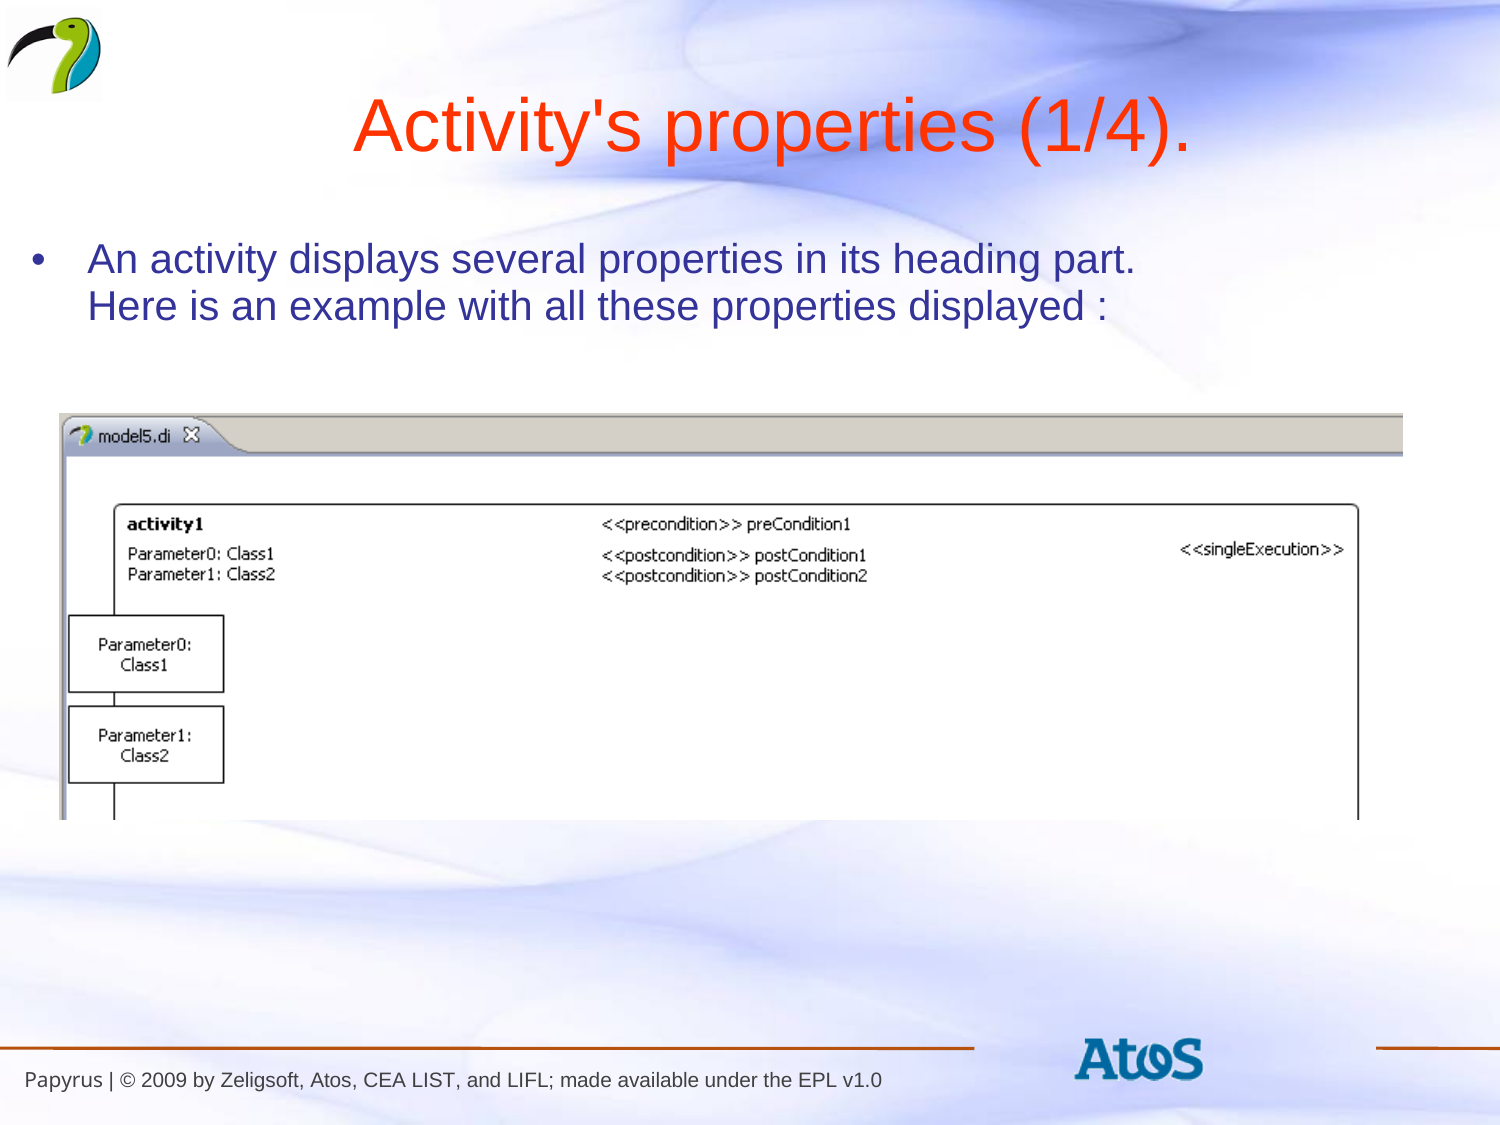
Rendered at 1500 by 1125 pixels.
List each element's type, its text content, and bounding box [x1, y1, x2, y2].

picture [0, 0, 1500, 1125]
title Activity's properties (1/4). [283, 72, 1264, 178]
list An activity displays several properties in its heading part. Here is an example with all these properties displayed : [31, 236, 1469, 960]
